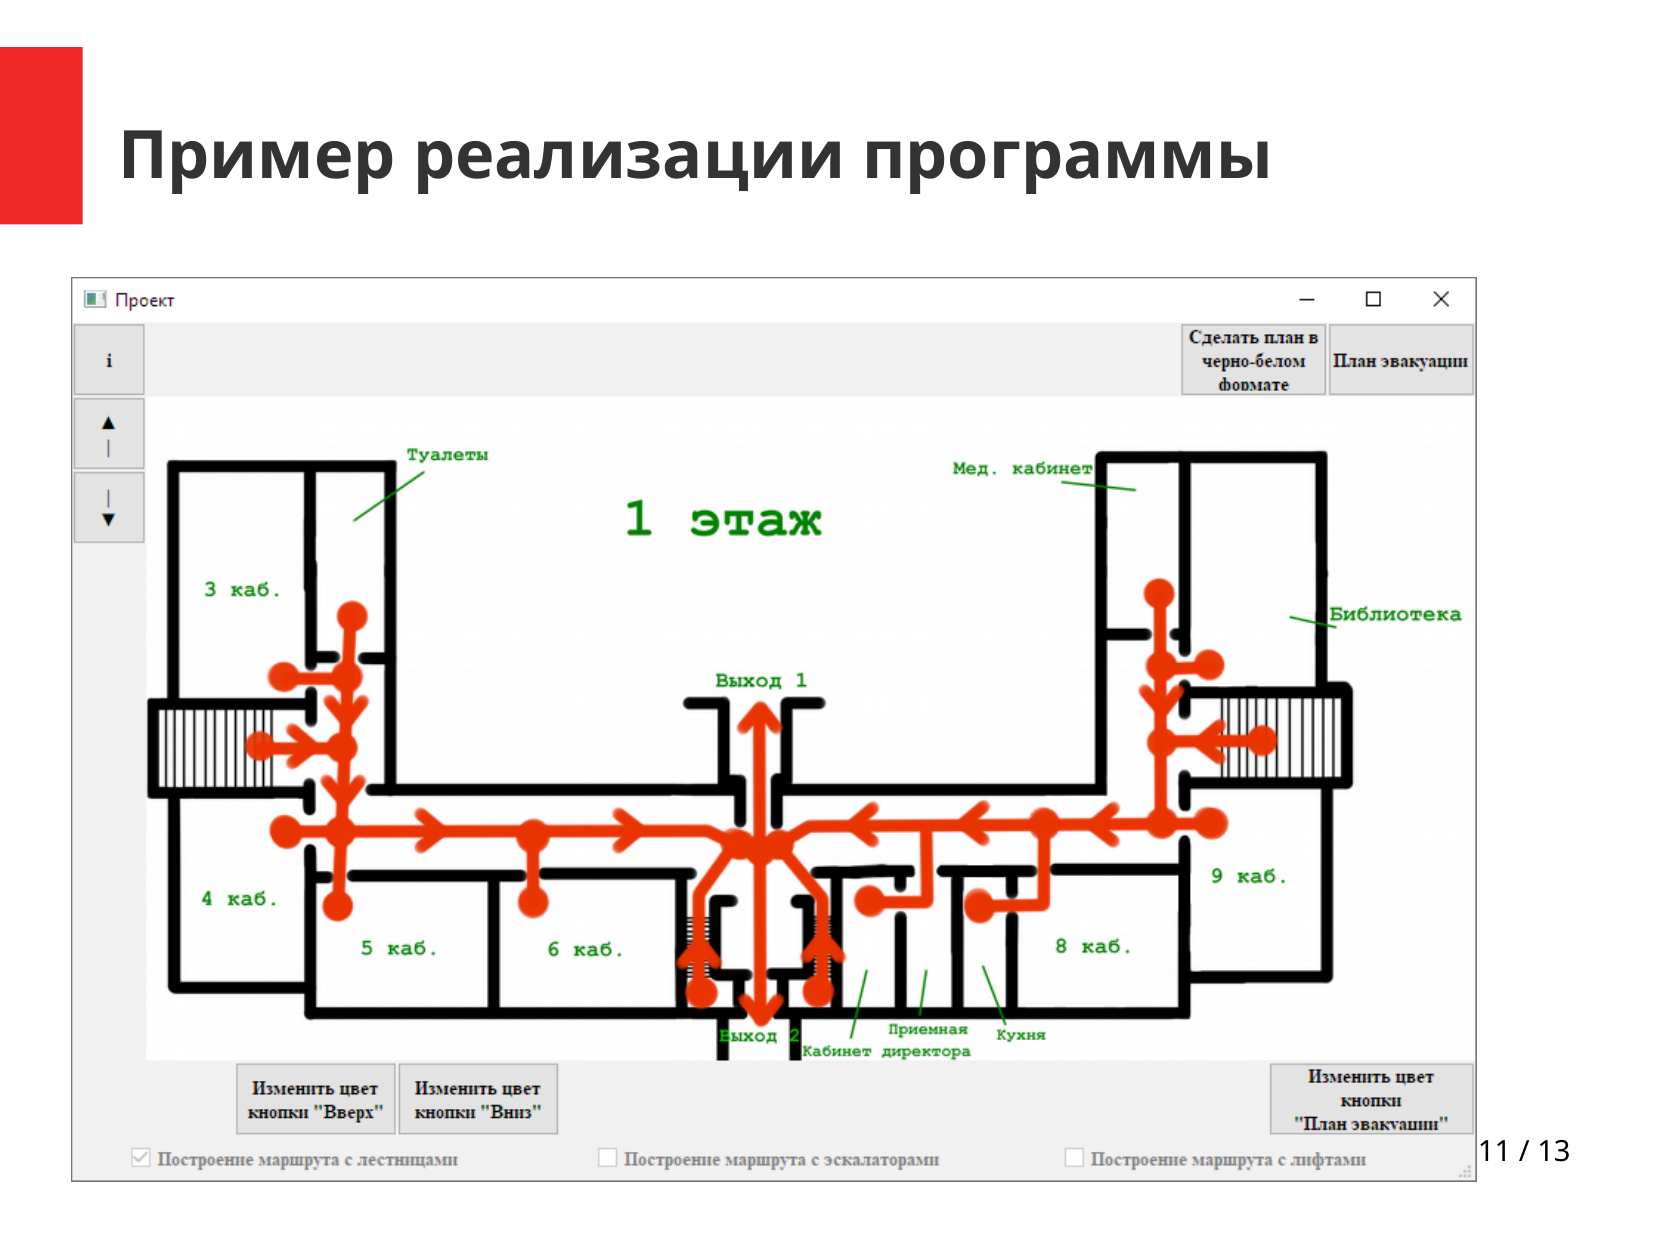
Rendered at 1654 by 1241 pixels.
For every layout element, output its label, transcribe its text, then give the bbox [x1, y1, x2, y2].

picture [71, 277, 1477, 1182]
title Пример реализации программы [118, 27, 1571, 278]
